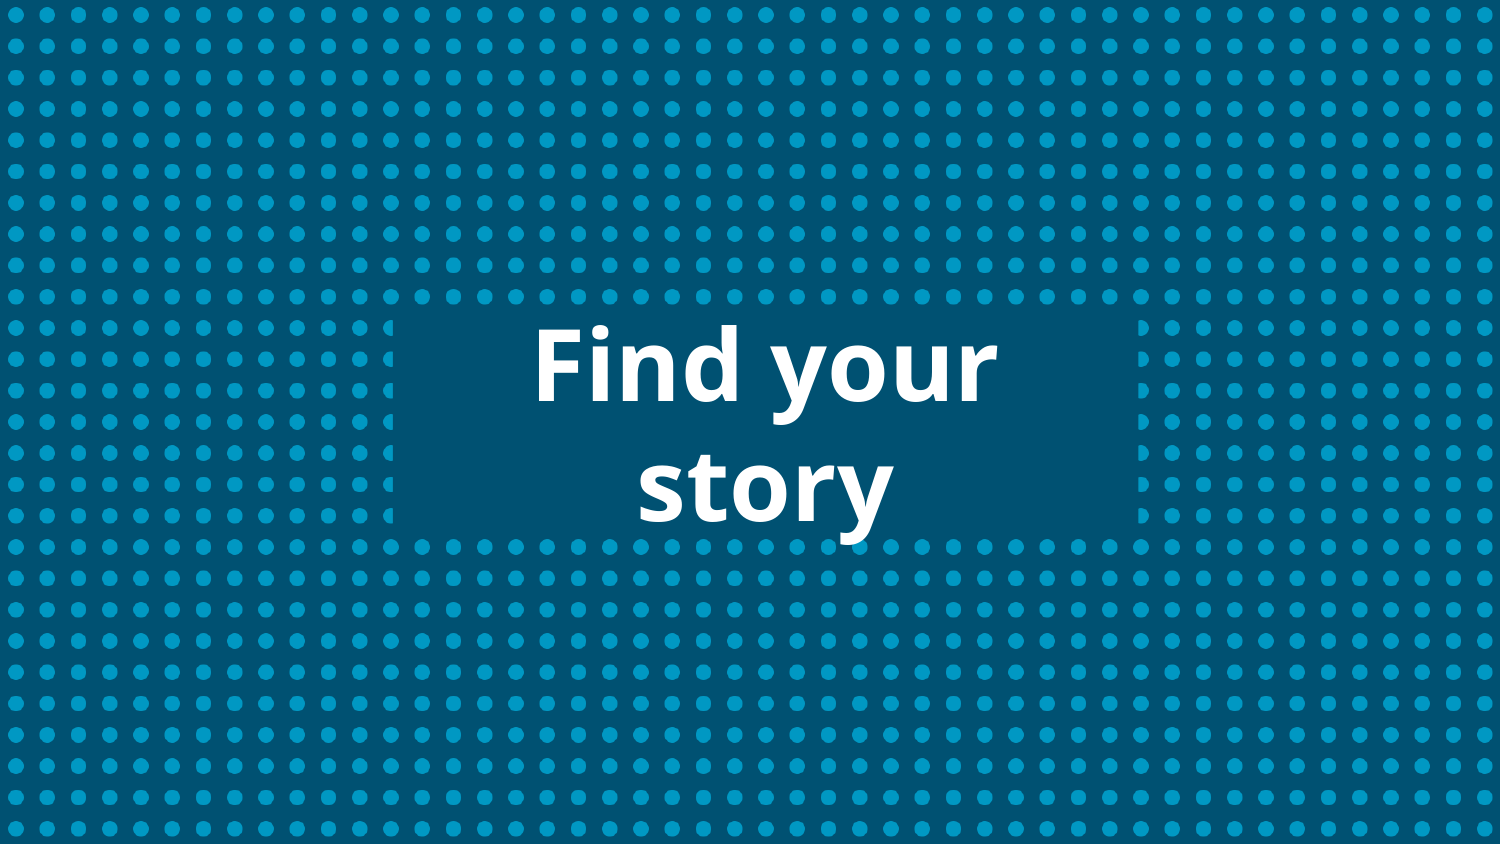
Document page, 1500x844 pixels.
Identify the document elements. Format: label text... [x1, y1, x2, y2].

title Find your story [392, 317, 1139, 527]
